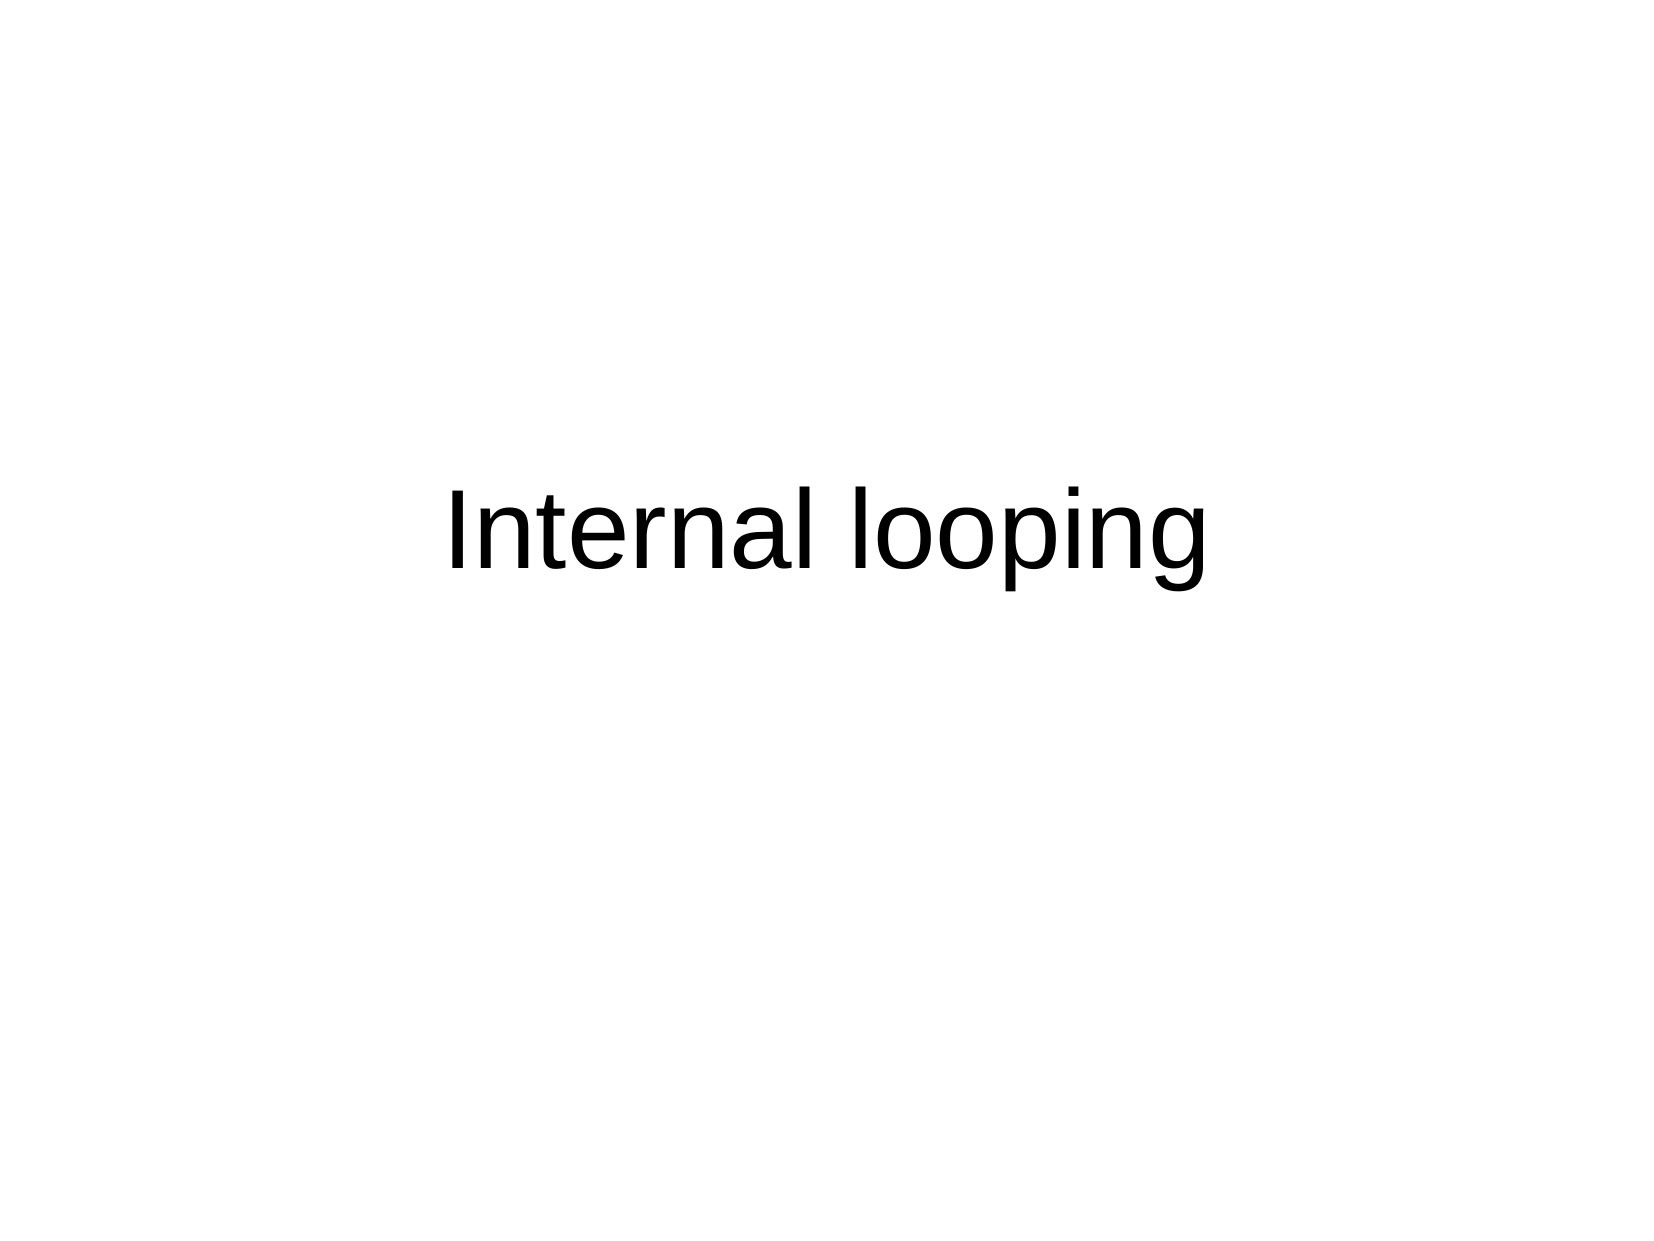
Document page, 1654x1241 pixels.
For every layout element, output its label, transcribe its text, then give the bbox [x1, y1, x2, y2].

subtitle Internal looping [82, 49, 1571, 1010]
